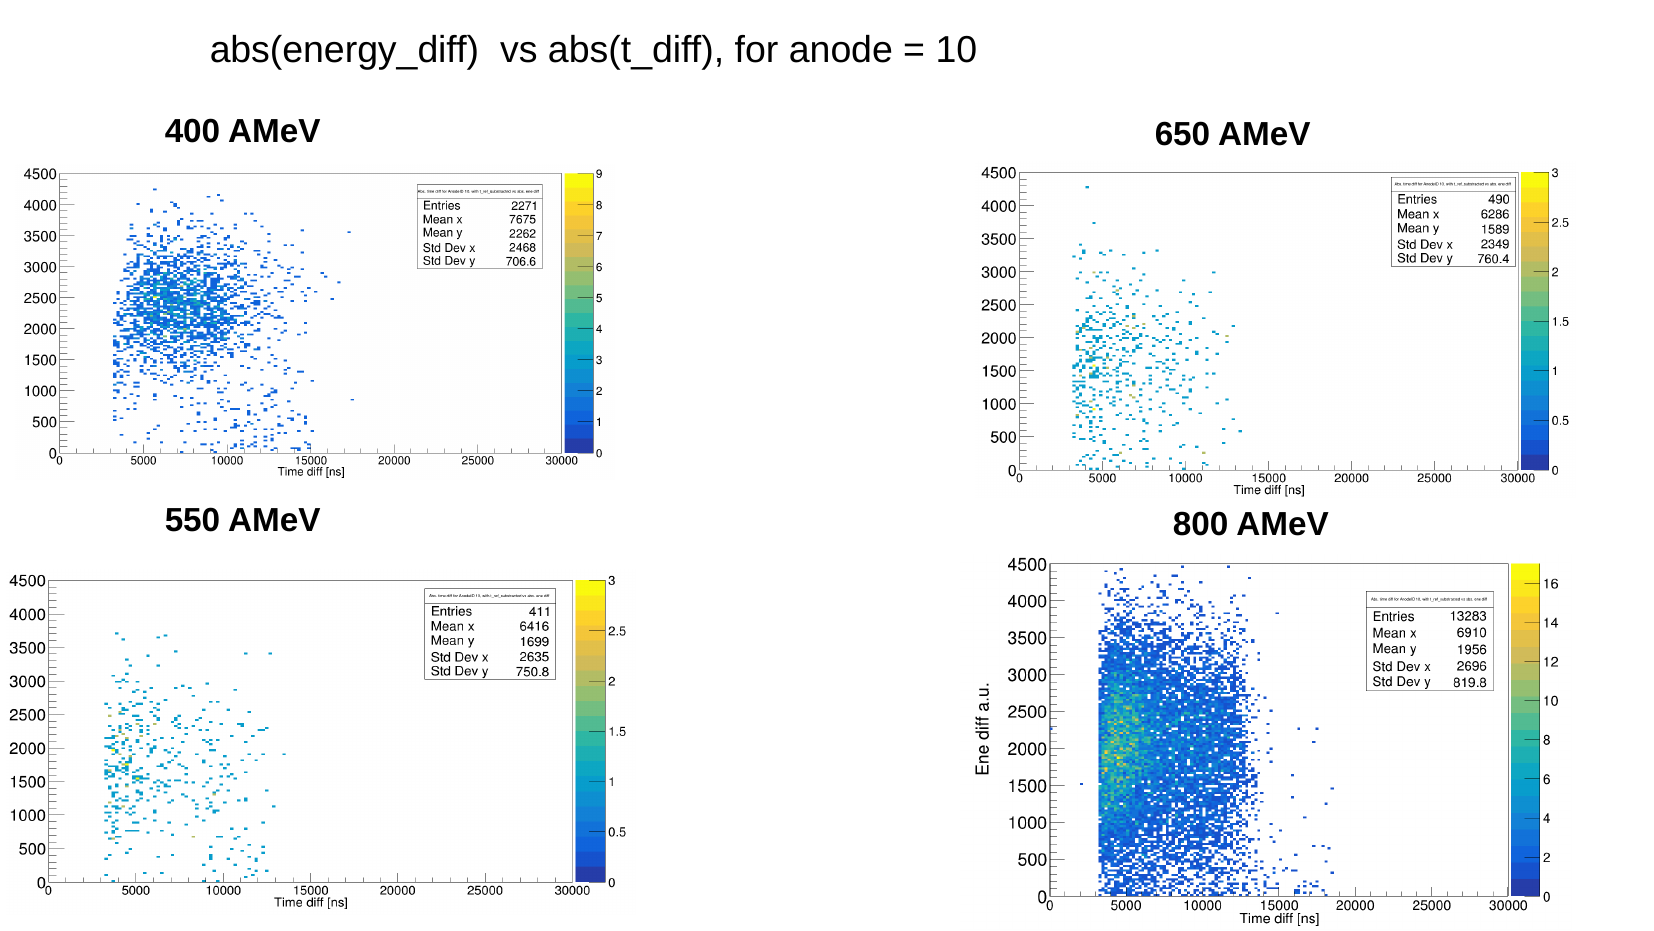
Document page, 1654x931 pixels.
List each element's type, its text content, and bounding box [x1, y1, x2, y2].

picture [15, 164, 615, 481]
text_box 650 AMeV [1140, 108, 1366, 161]
picture [960, 554, 1572, 931]
picture [975, 161, 1576, 498]
text_box 400 AMeV [150, 105, 376, 162]
picture [6, 569, 636, 916]
text_box abs(energy_diff) vs abs(t_diff), for anode = 10 [195, 21, 1546, 121]
text_box 800 AMeV [1158, 498, 1384, 554]
text_box 550 AMeV [150, 494, 376, 552]
